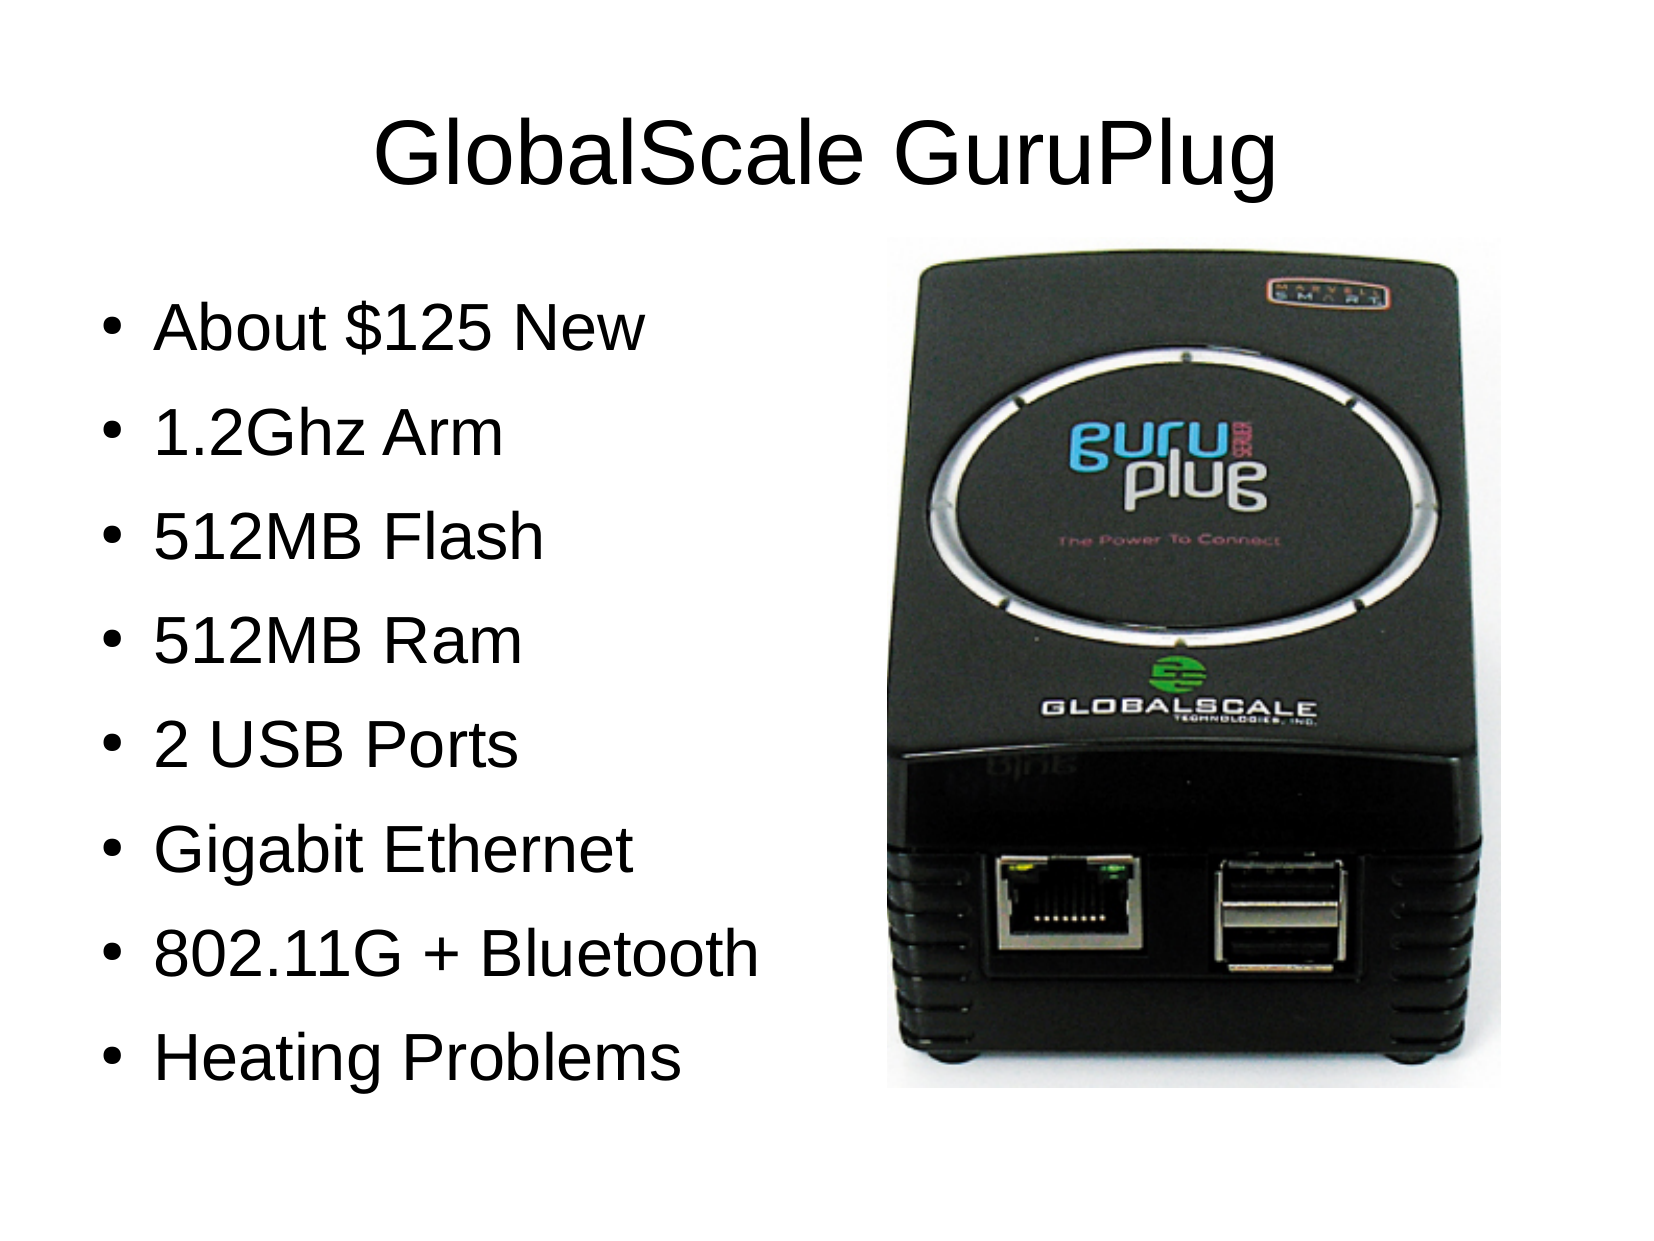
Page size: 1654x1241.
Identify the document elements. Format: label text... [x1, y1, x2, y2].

title GlobalScale GuruPlug [82, 56, 1571, 250]
picture [887, 237, 1501, 1088]
list About $125 New 1.2Ghz Arm 512MB Flash 512MB Ram 2 USB Ports Gigabit Ethernet 802.11G + Bluetooth Heating Problems [82, 290, 1571, 1109]
